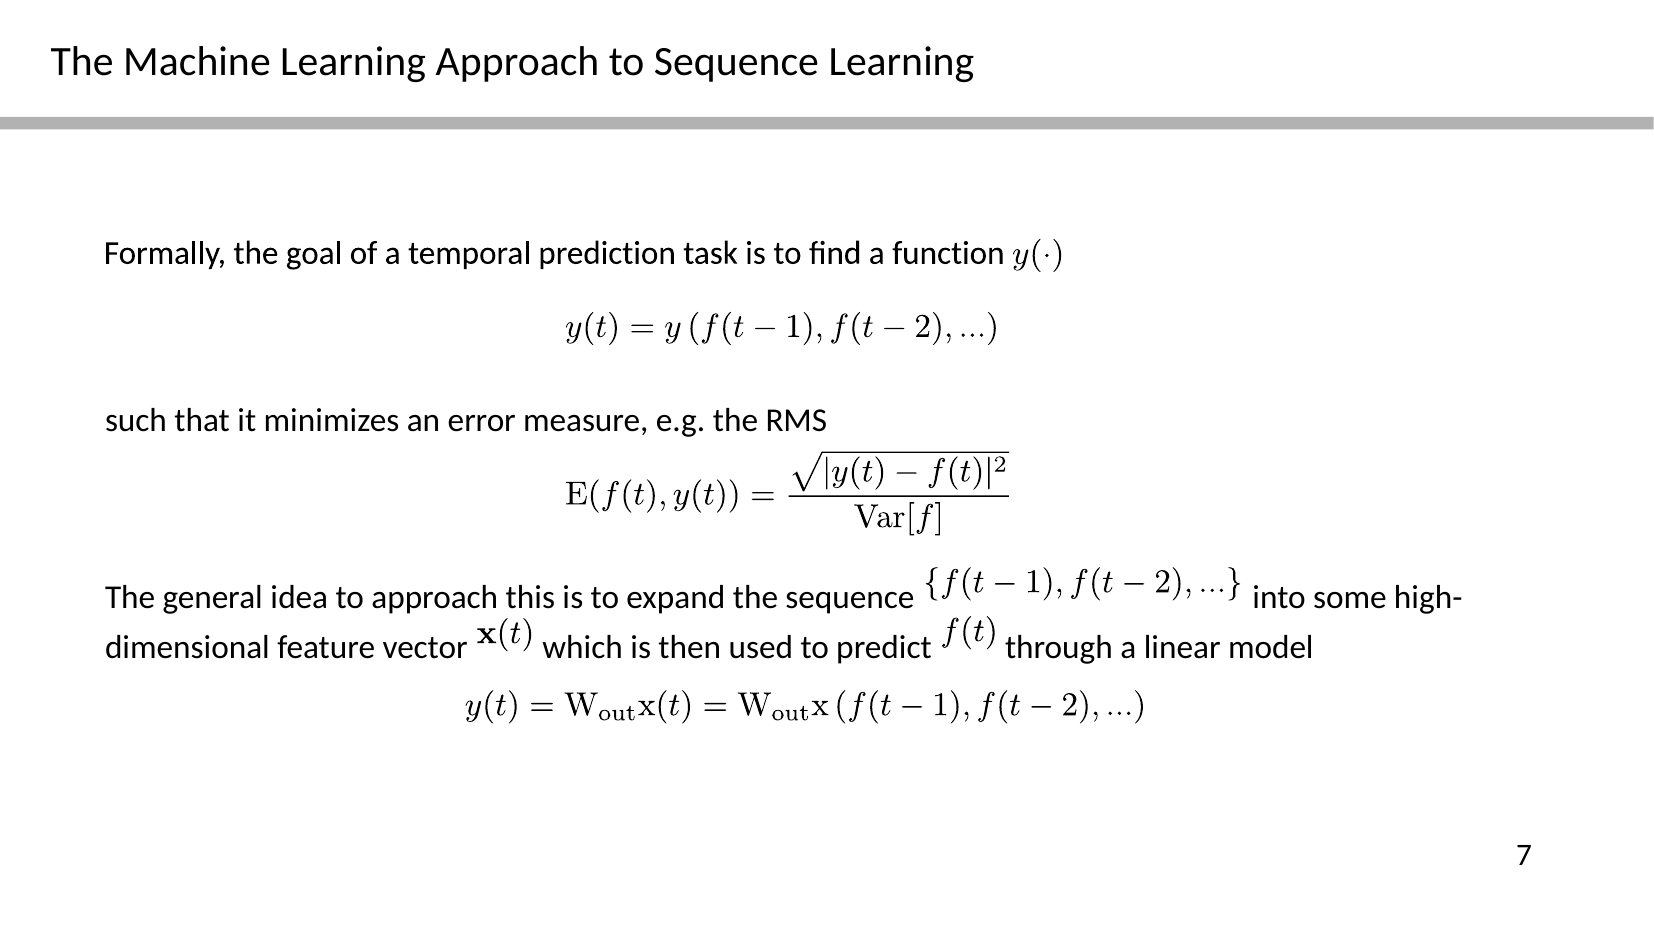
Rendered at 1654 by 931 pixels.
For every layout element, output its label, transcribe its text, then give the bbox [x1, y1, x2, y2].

text_box [940, 616, 998, 650]
text_box The Machine Learning Approach to Sequence Learning [35, 37, 1206, 94]
text_box [923, 567, 1243, 601]
text_box [103, 238, 1065, 346]
text_box The general idea to approach this is to expand the sequence into some high-dimensional feature vector which is then used to predict through a linear model [105, 567, 1530, 709]
text_box <number> [1501, 835, 1654, 906]
text_box such that it minimizes an error measure, e.g. the RMS [105, 390, 1530, 482]
text_box [476, 618, 535, 652]
text_box [565, 451, 1010, 536]
text_box [464, 690, 1147, 724]
